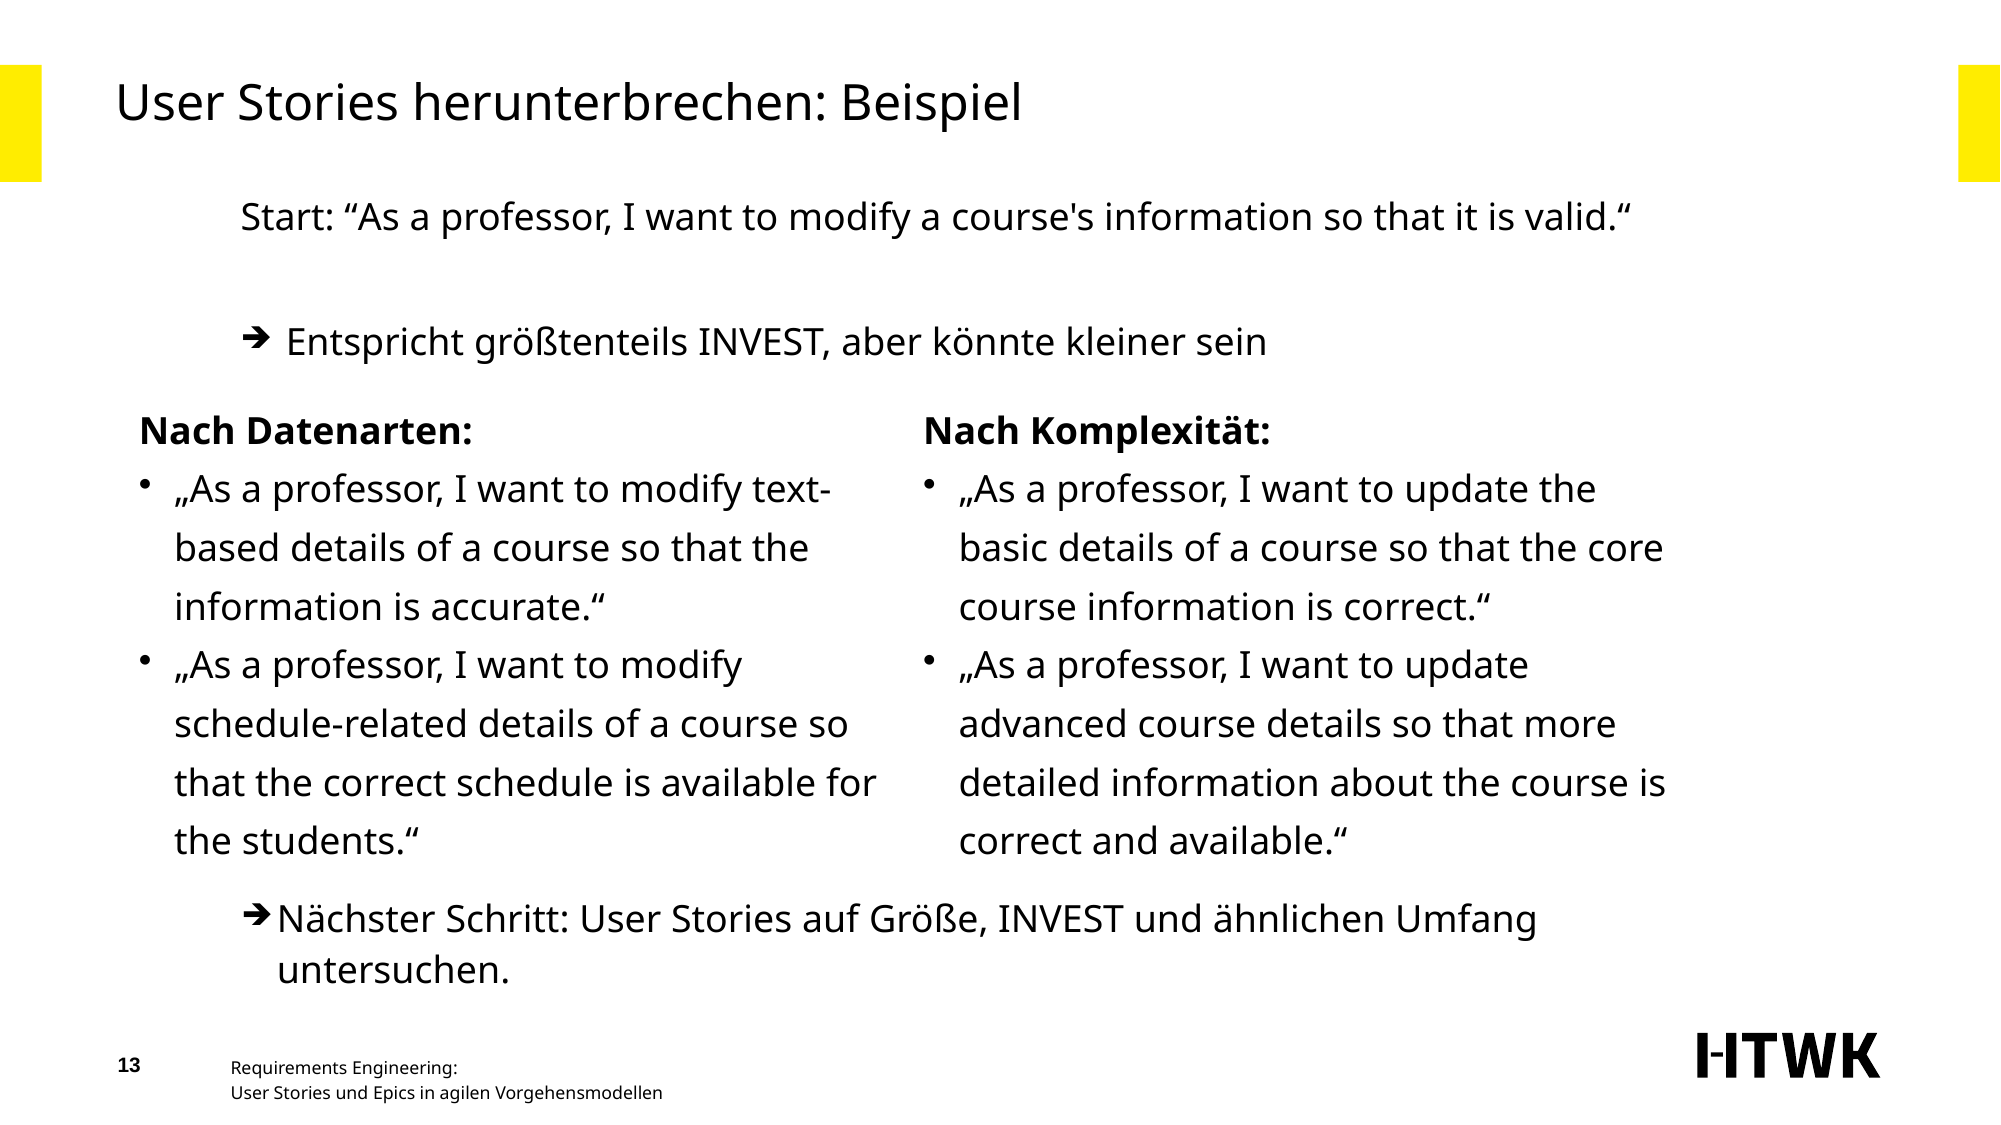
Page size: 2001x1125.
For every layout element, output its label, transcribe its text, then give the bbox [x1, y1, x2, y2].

title User Stories herunterbrechen: Beispiel [115, 65, 1881, 183]
text_box Nach Komplexität: „As a professor, I want to update the basic details of a course so that the core course information is correct.“ „As a professor, I want to update advanced course details so that more detailed information about the course is correct and available.“ [908, 389, 1693, 958]
text_box Start: “As a professor, I want to modify a course's information so that it is valid.“ Entspricht größtenteils INVEST, aber könnte kleiner sein [225, 182, 1698, 390]
text_box Nach Datenarten: „As a professor, I want to modify text-based details of a course so that the information is accurate.“ „As a professor, I want to modify schedule-related details of a course so that the correct schedule is available for the students.“ [124, 389, 908, 896]
text_box Nächster Schritt: User Stories auf Größe, INVEST und ähnlichen Umfang untersuchen. [226, 896, 1690, 985]
